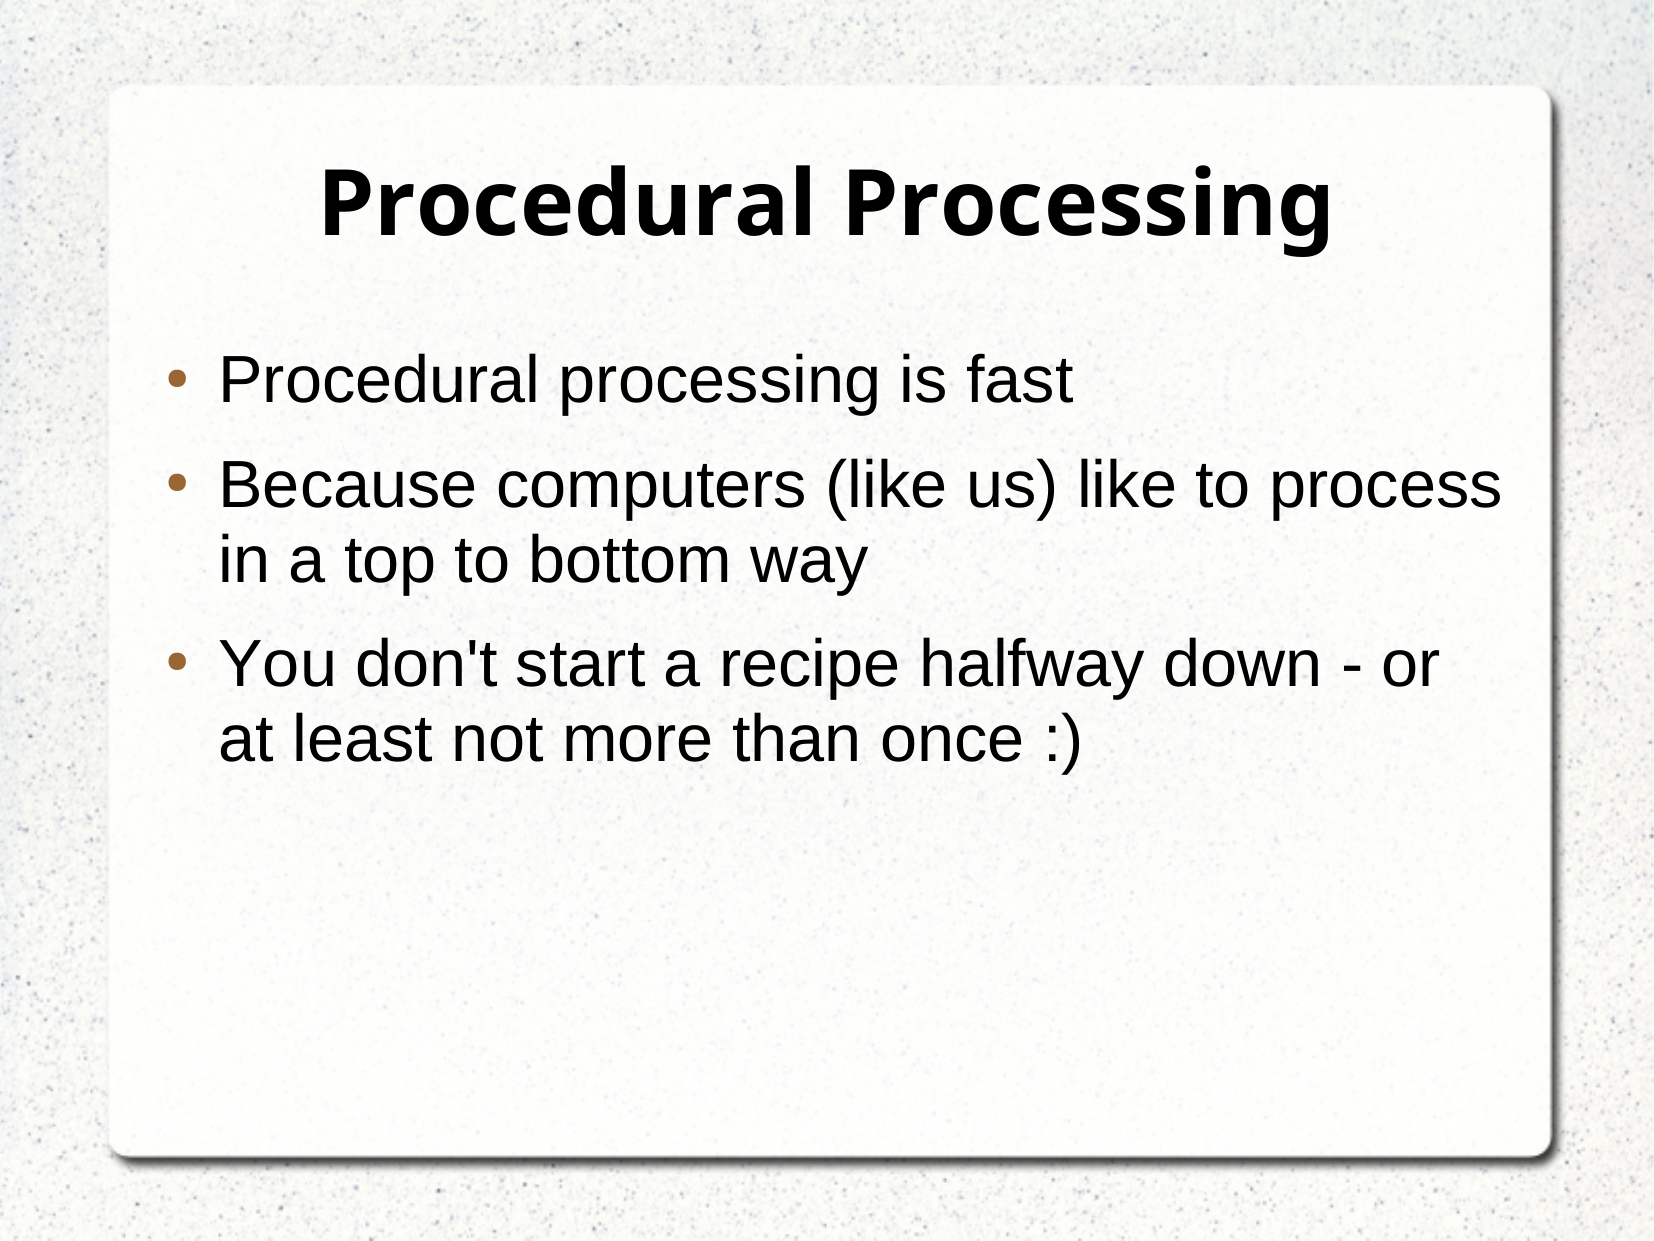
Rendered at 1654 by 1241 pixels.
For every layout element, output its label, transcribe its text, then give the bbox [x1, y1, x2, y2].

picture [0, 0, 1654, 1241]
title Procedural Processing [118, 96, 1536, 304]
list Procedural processing is fast Because computers (like us) like to process in a top to bottom way You don't start a recipe halfway down - or at least not more than once :) [147, 342, 1506, 978]
